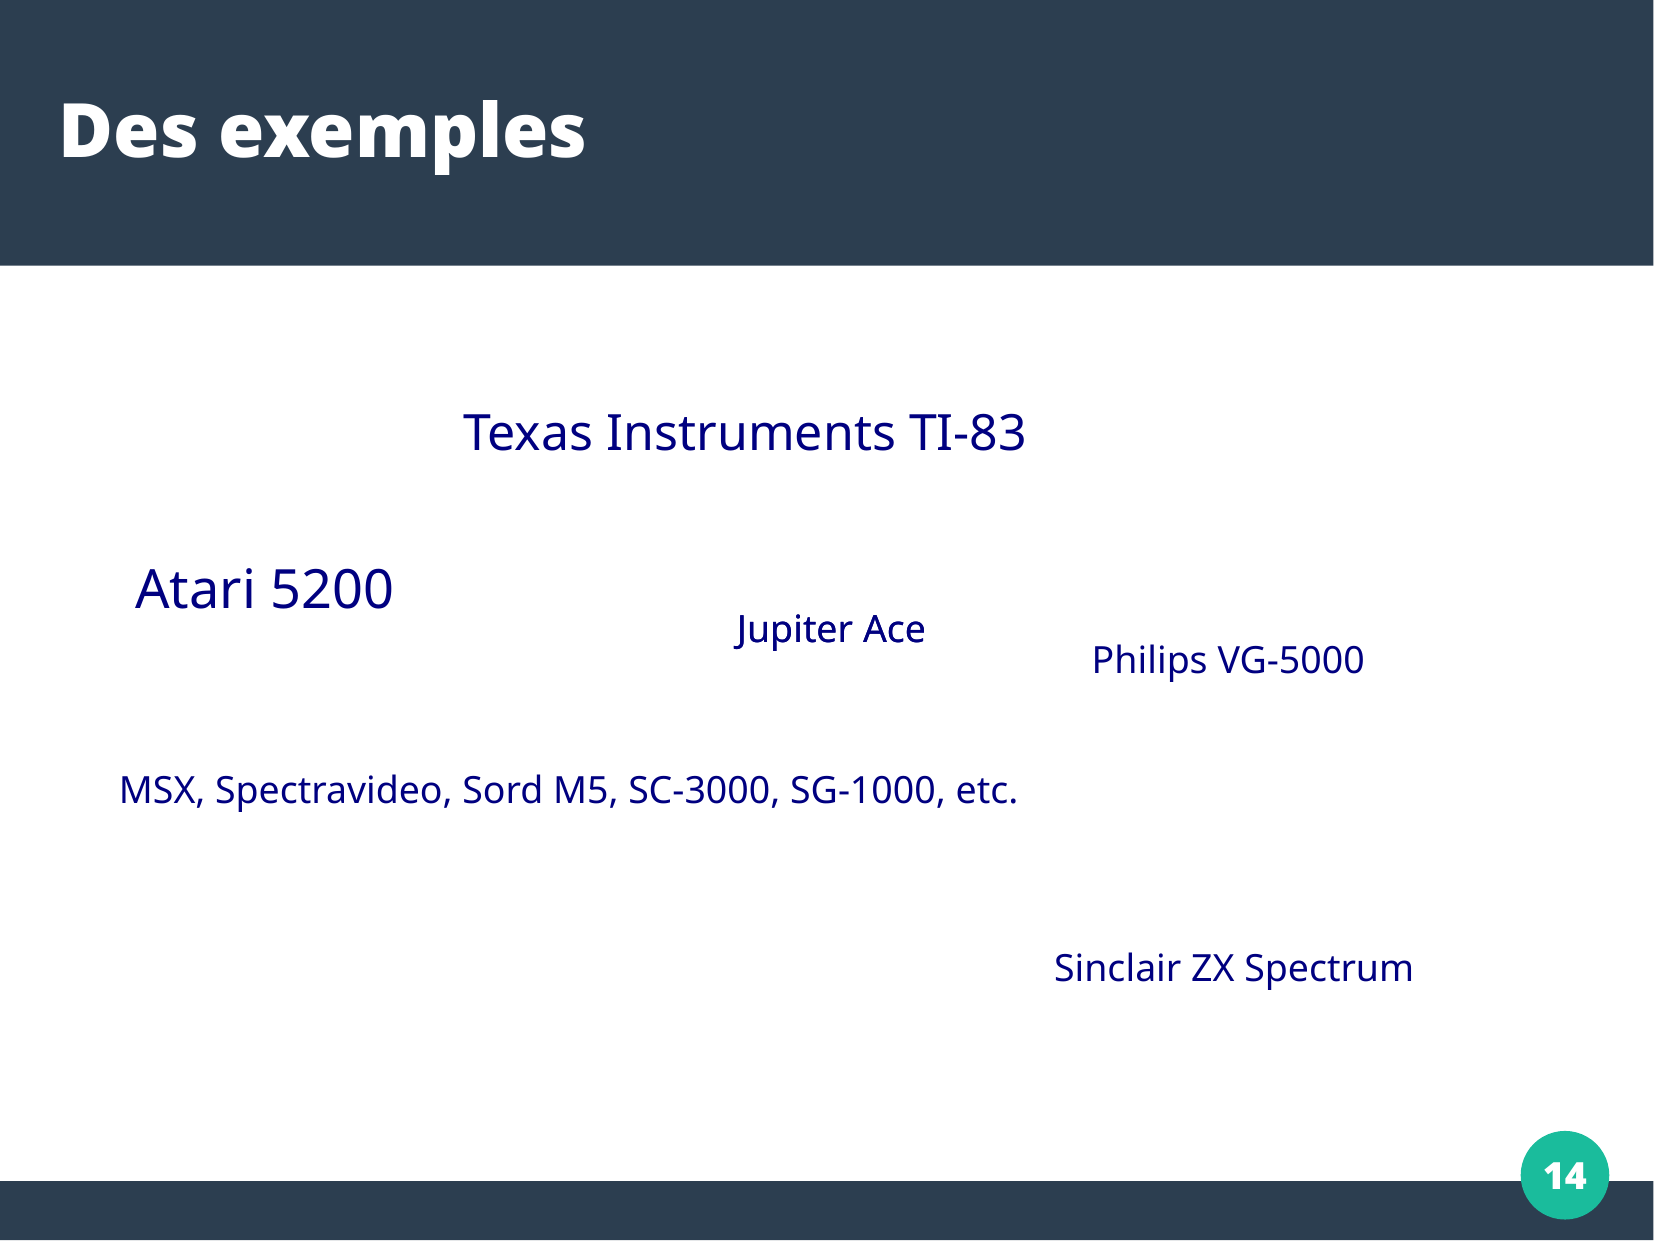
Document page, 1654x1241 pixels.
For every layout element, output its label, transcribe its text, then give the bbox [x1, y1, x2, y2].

text_box Philips VG-5000 [1076, 625, 1418, 696]
text_box Jupiter Ace [722, 595, 952, 666]
title Des exemples [59, 56, 1595, 200]
text_box Sinclair ZX Spectrum [1039, 933, 1479, 1004]
text_box MSX, Spectravideo, Sord M5, SC-3000, SG-1000, etc. [104, 755, 1205, 826]
text_box Texas Instruments TI-83 [448, 389, 1241, 468]
text_box Atari 5200 [120, 542, 709, 626]
